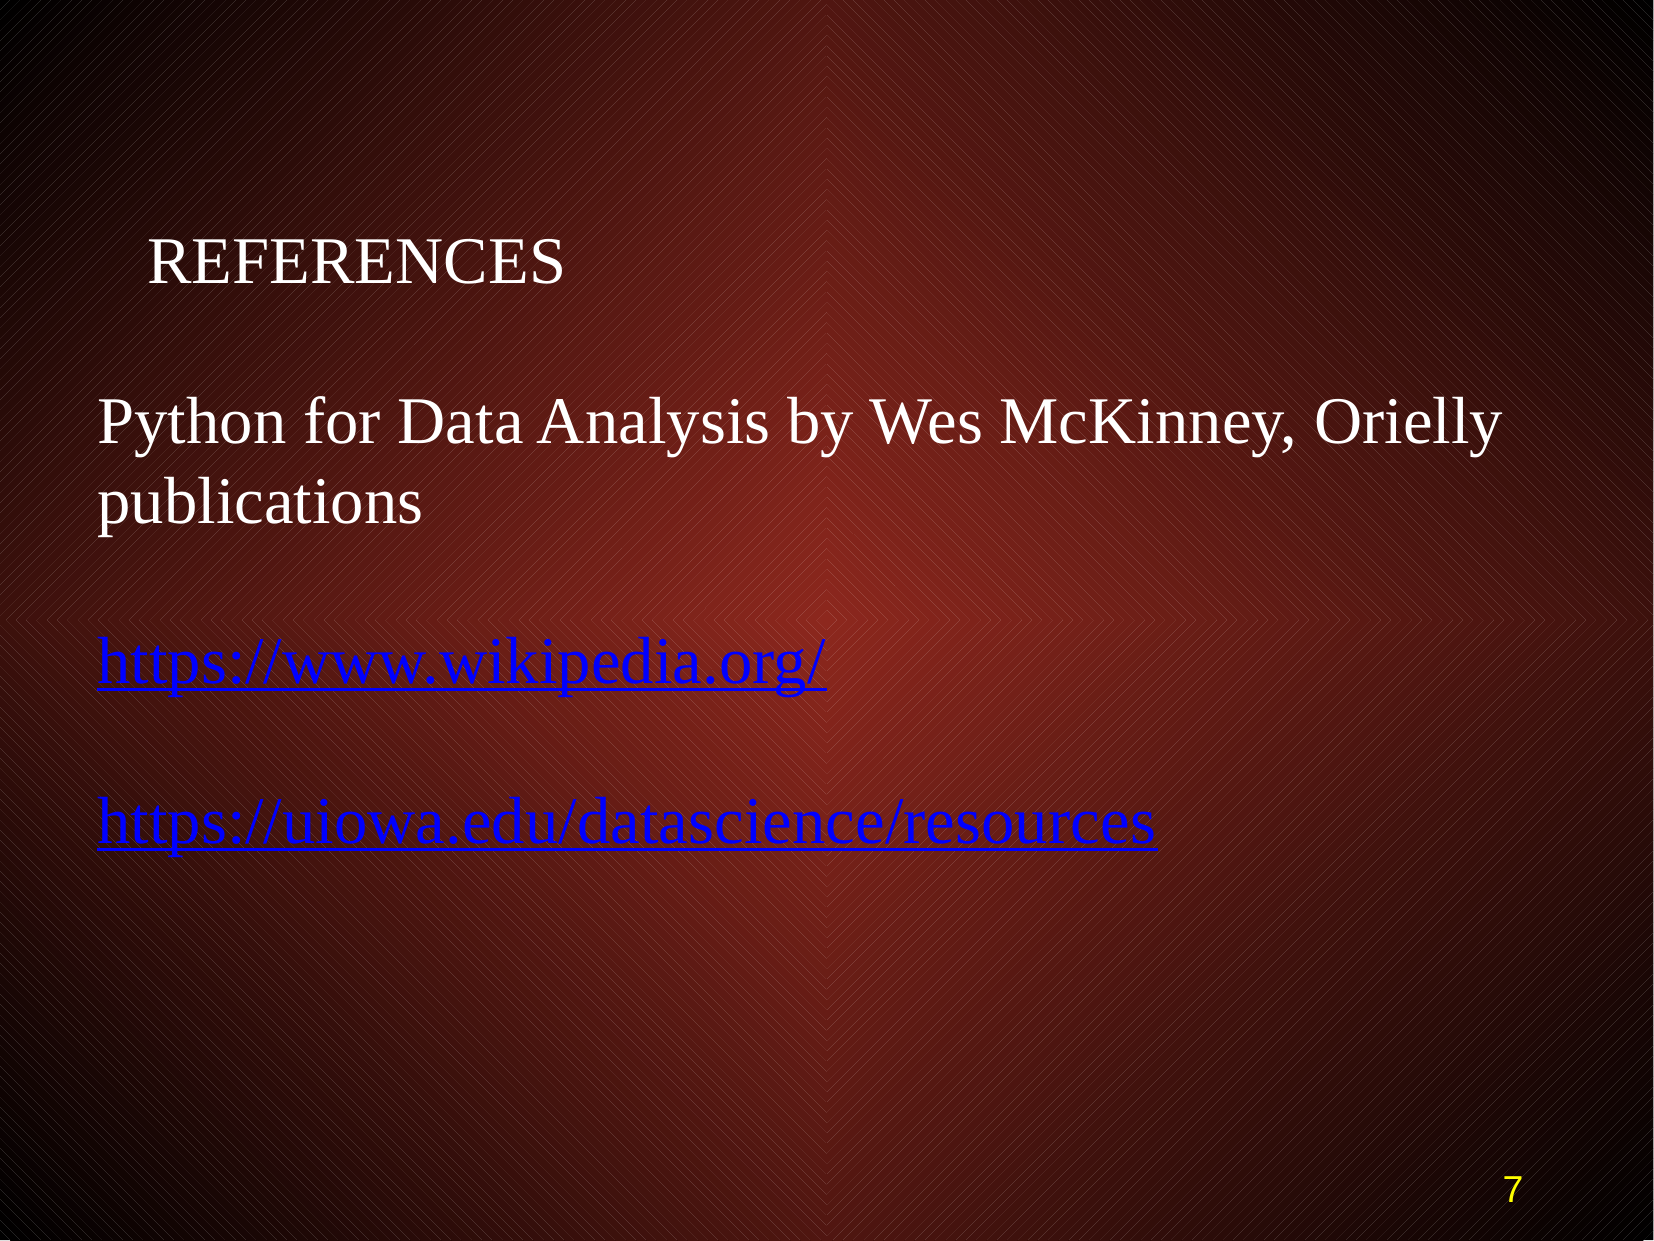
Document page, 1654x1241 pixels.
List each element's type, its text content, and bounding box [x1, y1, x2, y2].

text_box REFERENCES Python for Data Analysis by Wes McKinney, Orielly publications https://www.wikipedia.org/ https://uiowa.edu/datascience/resources [82, 129, 1654, 1160]
